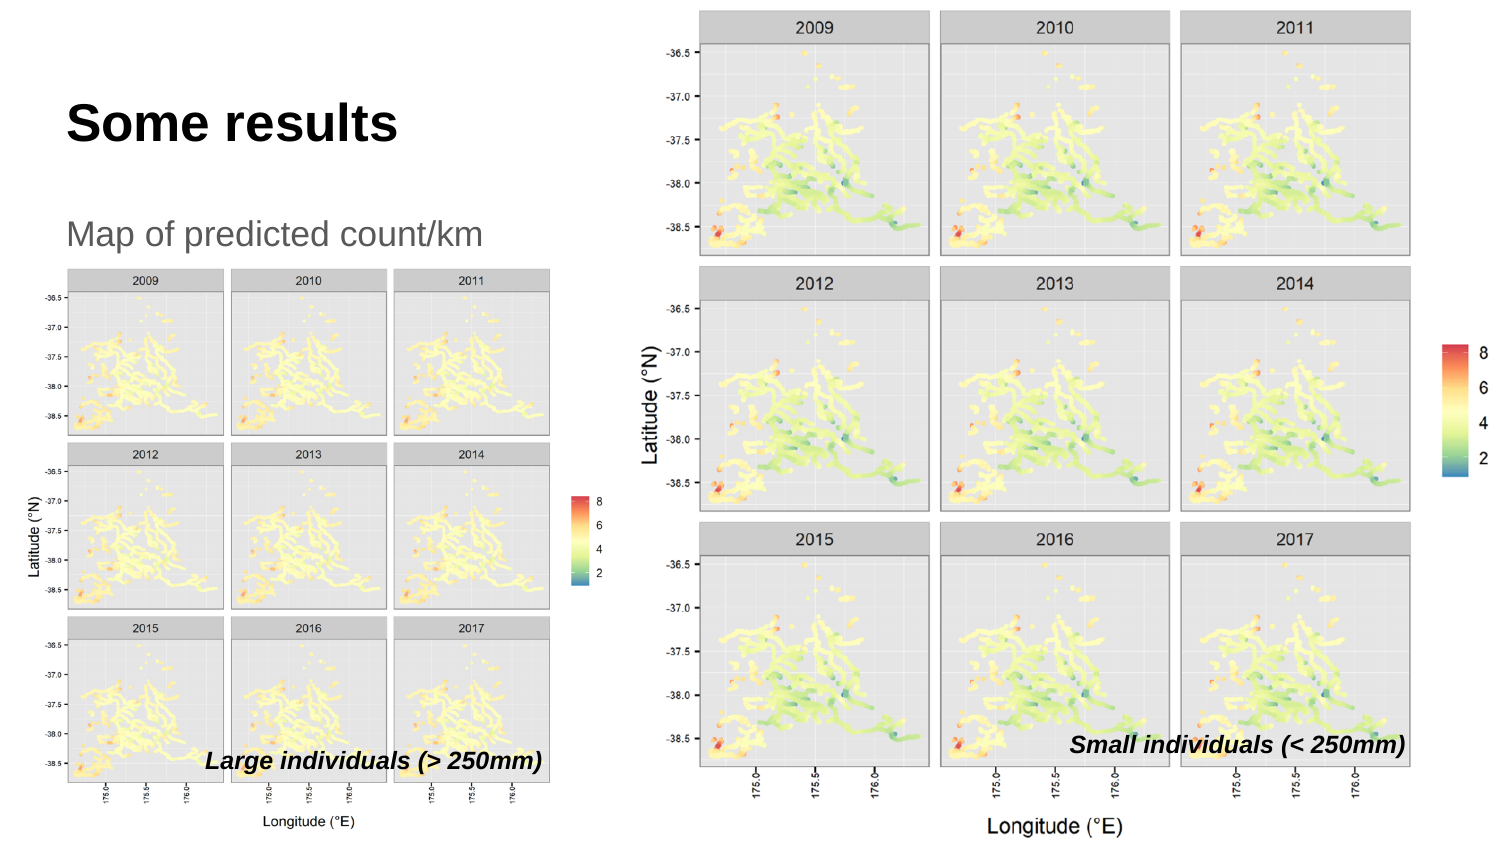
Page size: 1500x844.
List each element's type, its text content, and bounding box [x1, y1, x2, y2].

picture [620, 0, 1500, 844]
title Some results [51, 72, 620, 167]
text_box Large individuals (> 250mm) [190, 729, 558, 790]
text_box Small individuals (< 250mm) [1024, 713, 1421, 774]
list Map of predicted count/km [51, 189, 620, 269]
picture [18, 261, 614, 835]
